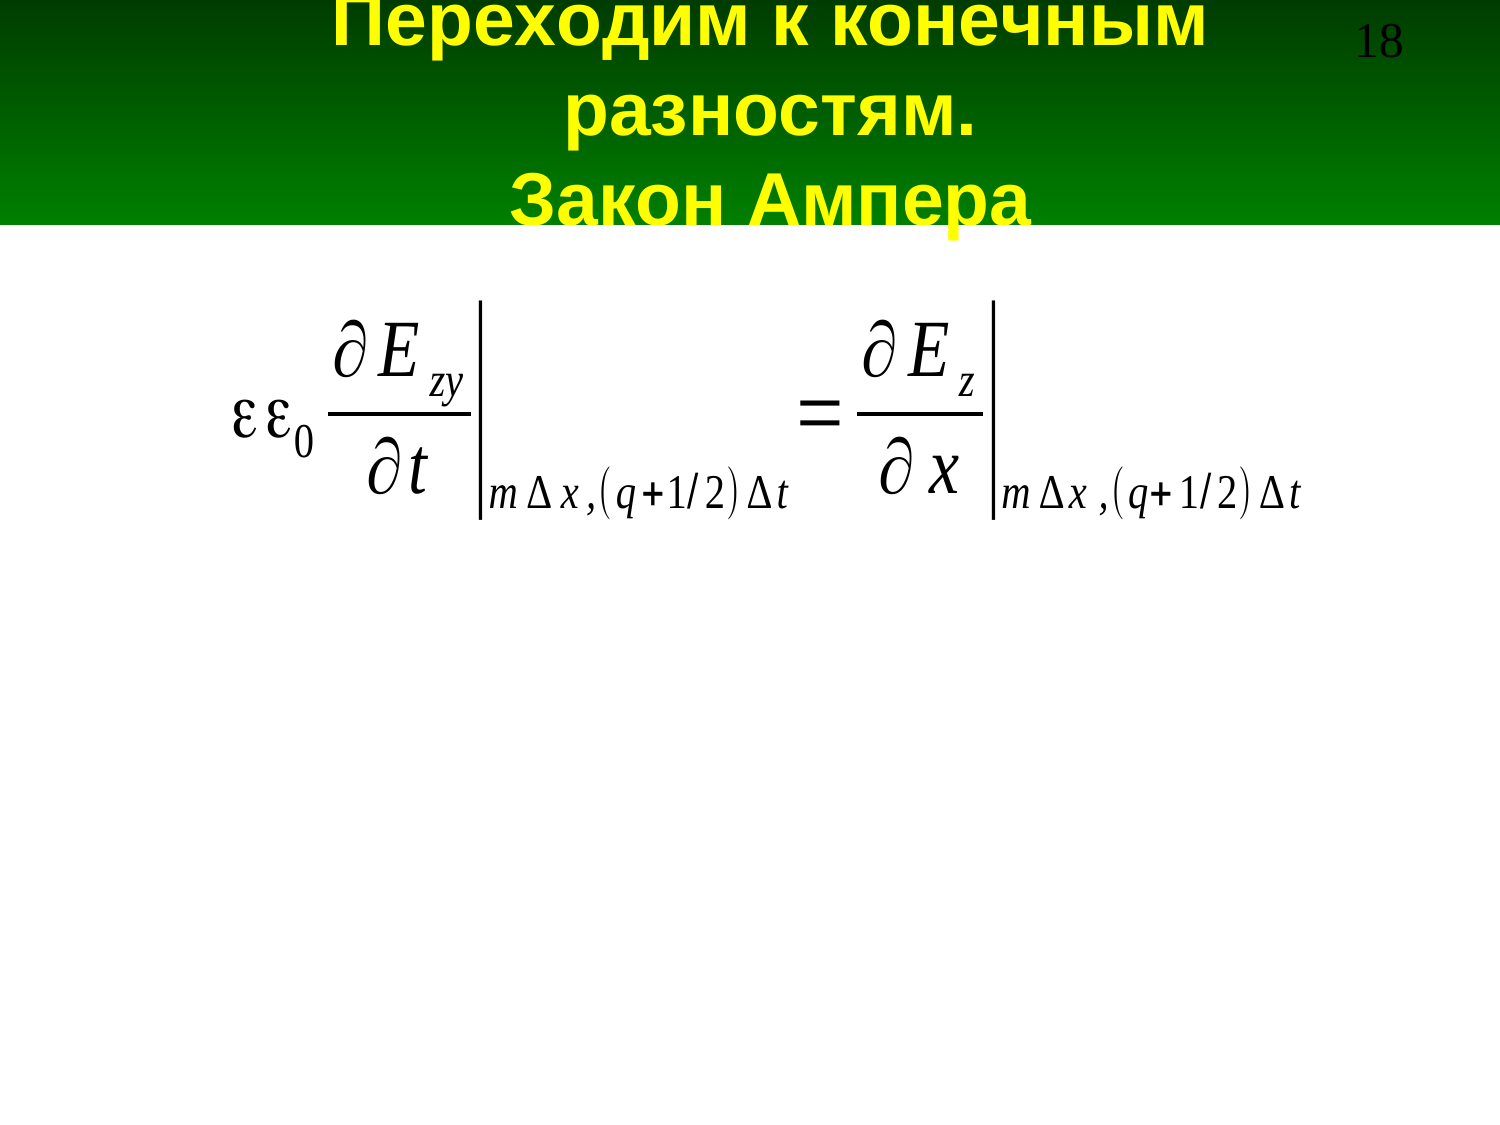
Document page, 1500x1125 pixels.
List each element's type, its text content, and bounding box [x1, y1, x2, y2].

chart [209, 295, 1320, 525]
title Переходим к конечным разностям. Закон Ампера [100, 7, 1441, 204]
